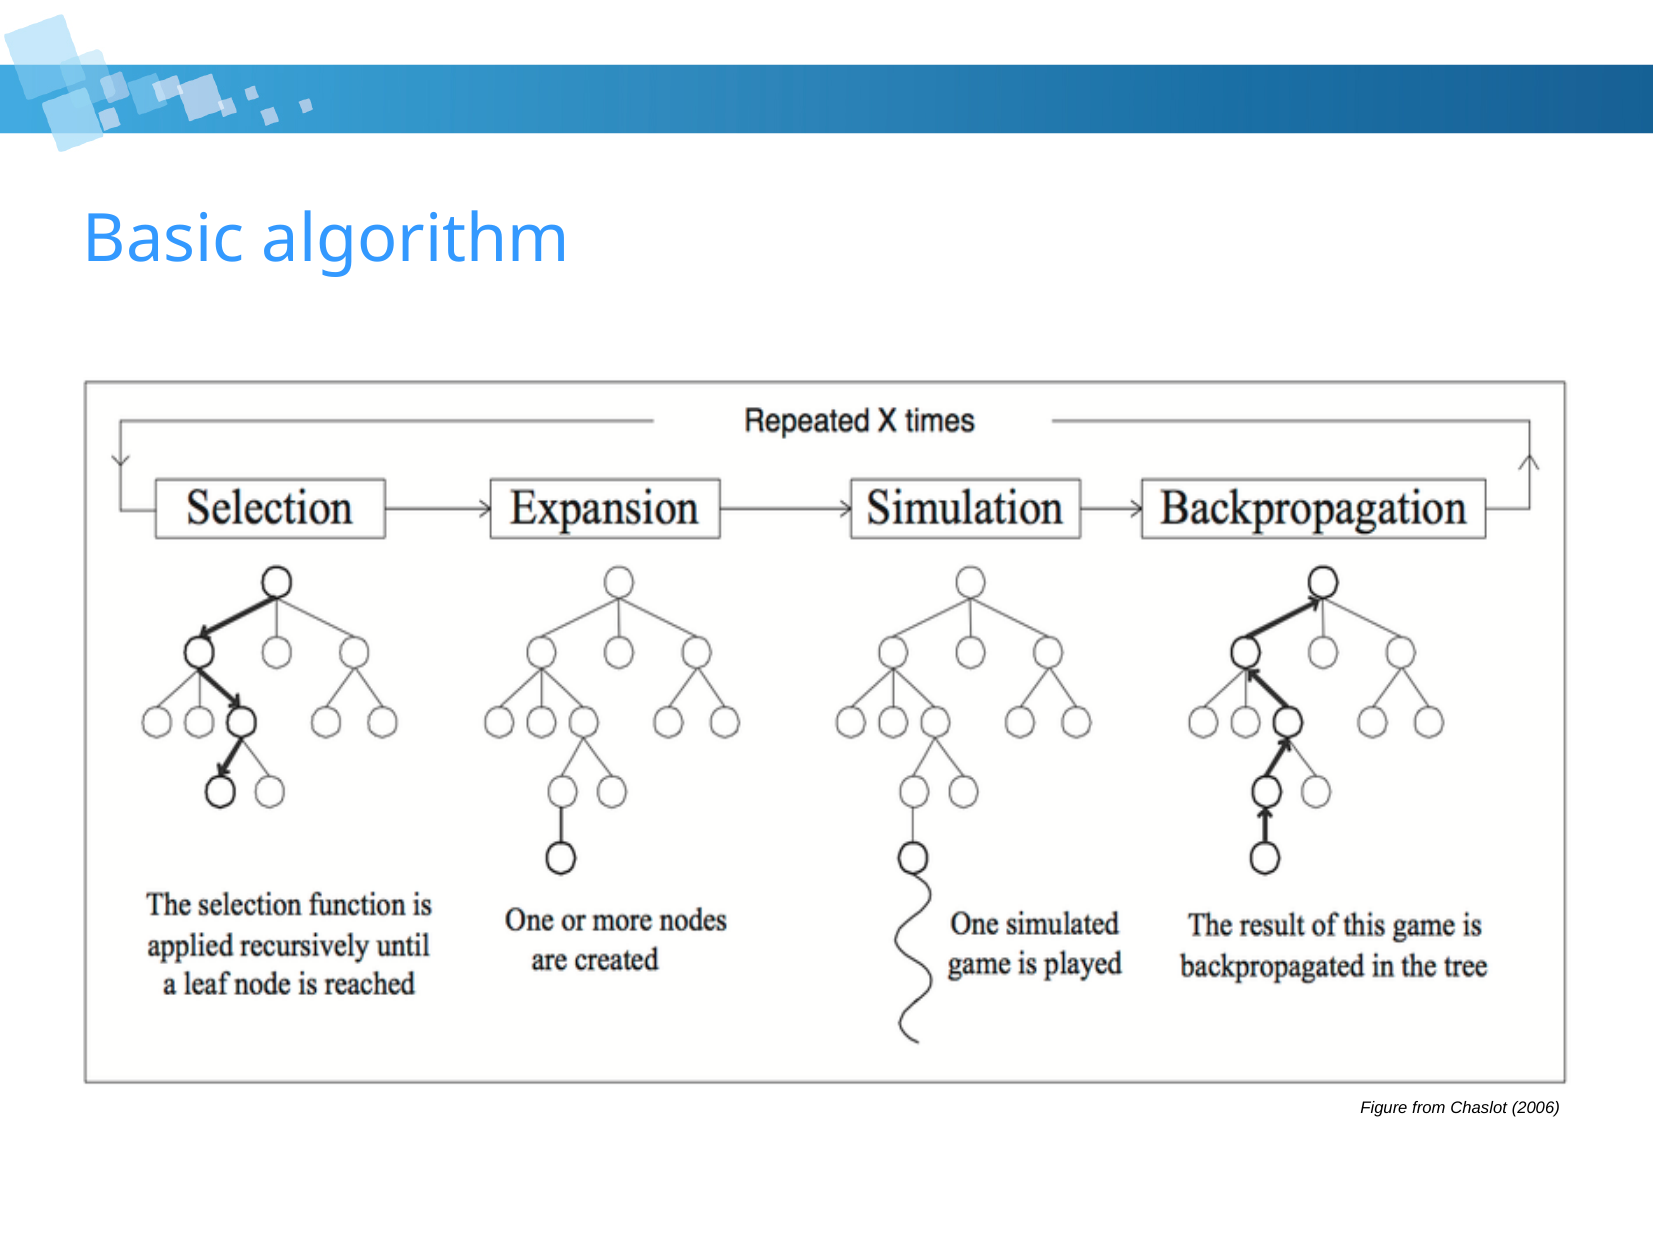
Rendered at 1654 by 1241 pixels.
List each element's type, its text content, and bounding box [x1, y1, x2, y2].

text_box Figure from Chaslot (2006) [1345, 1091, 1576, 1126]
title Basic algorithm [82, 132, 1571, 340]
picture [0, 0, 1653, 1238]
